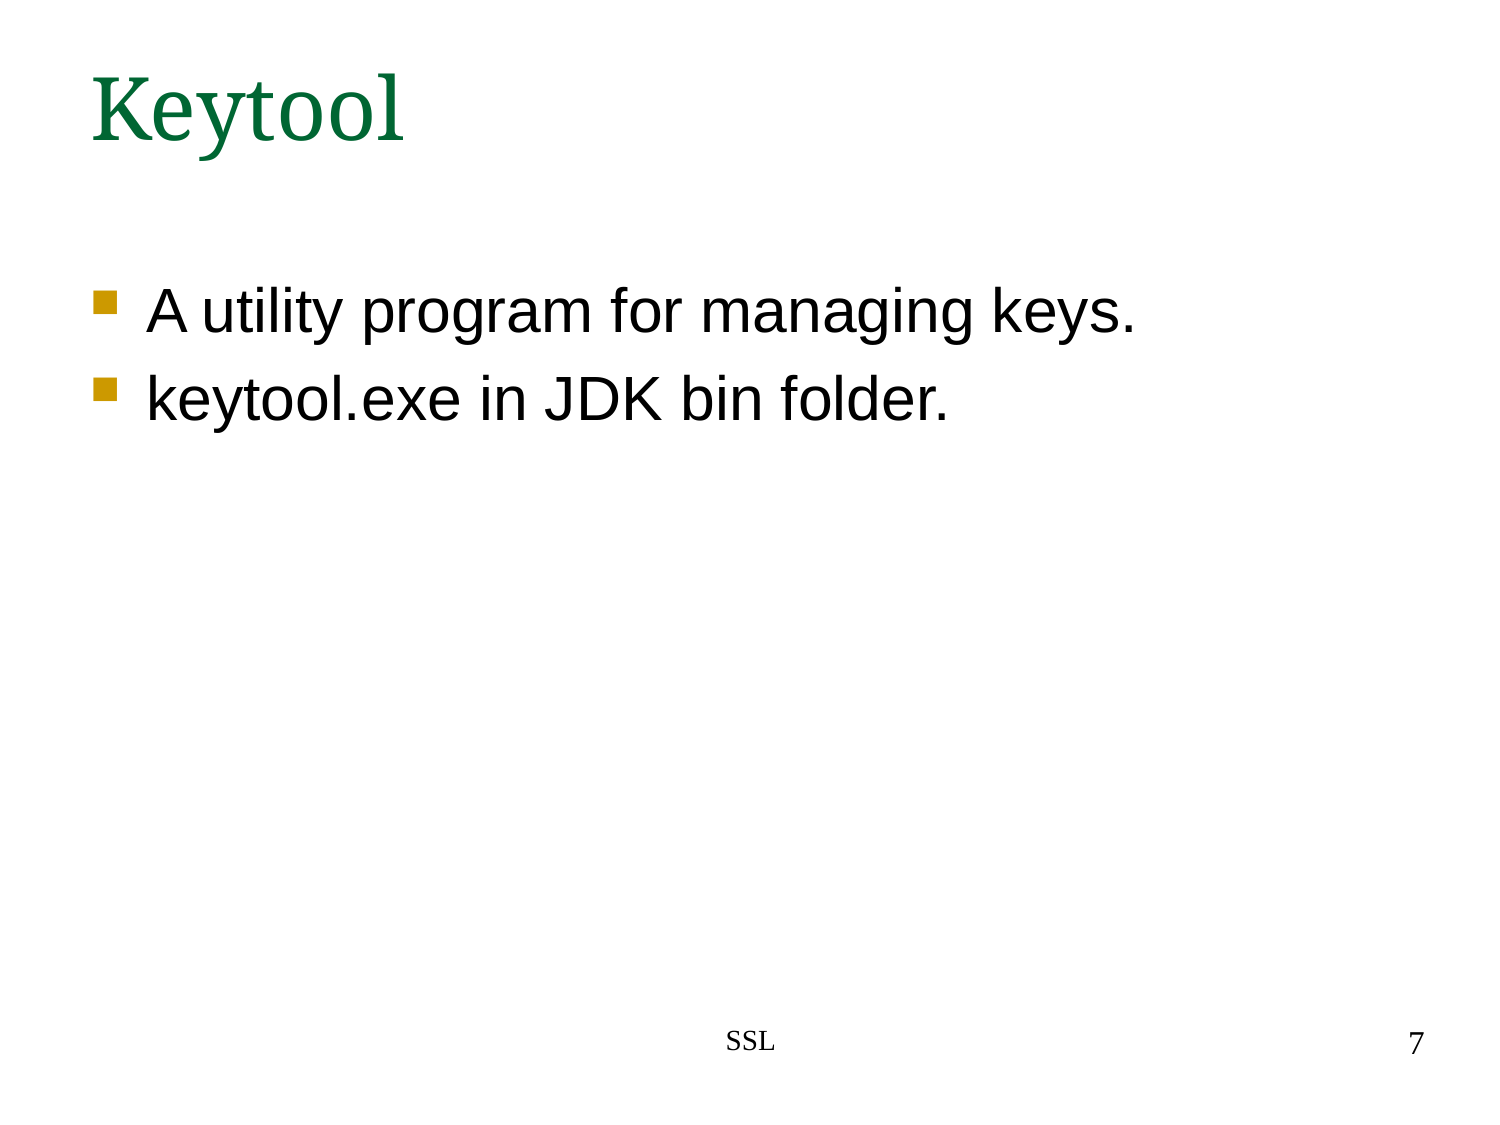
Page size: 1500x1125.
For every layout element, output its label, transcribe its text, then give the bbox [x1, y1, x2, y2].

title Keytool [75, 45, 1425, 233]
list A utility program for managing keys. keytool.exe in JDK bin folder. [75, 262, 1425, 1006]
